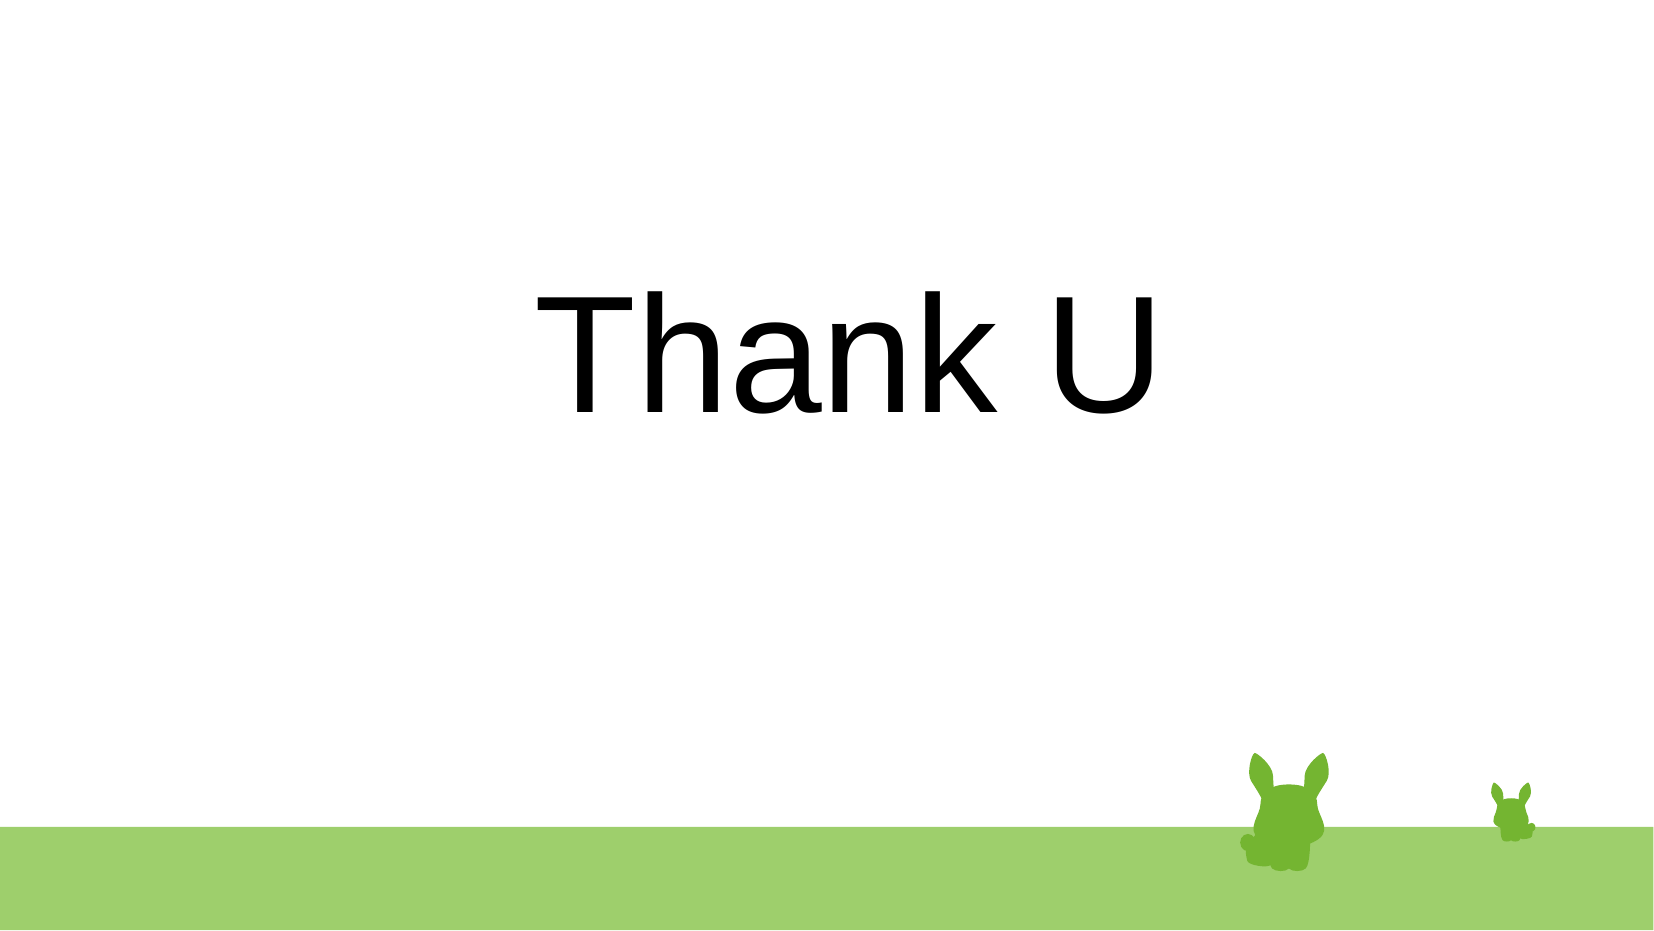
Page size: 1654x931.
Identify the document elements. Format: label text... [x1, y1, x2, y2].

title Thank U [88, 29, 1565, 680]
